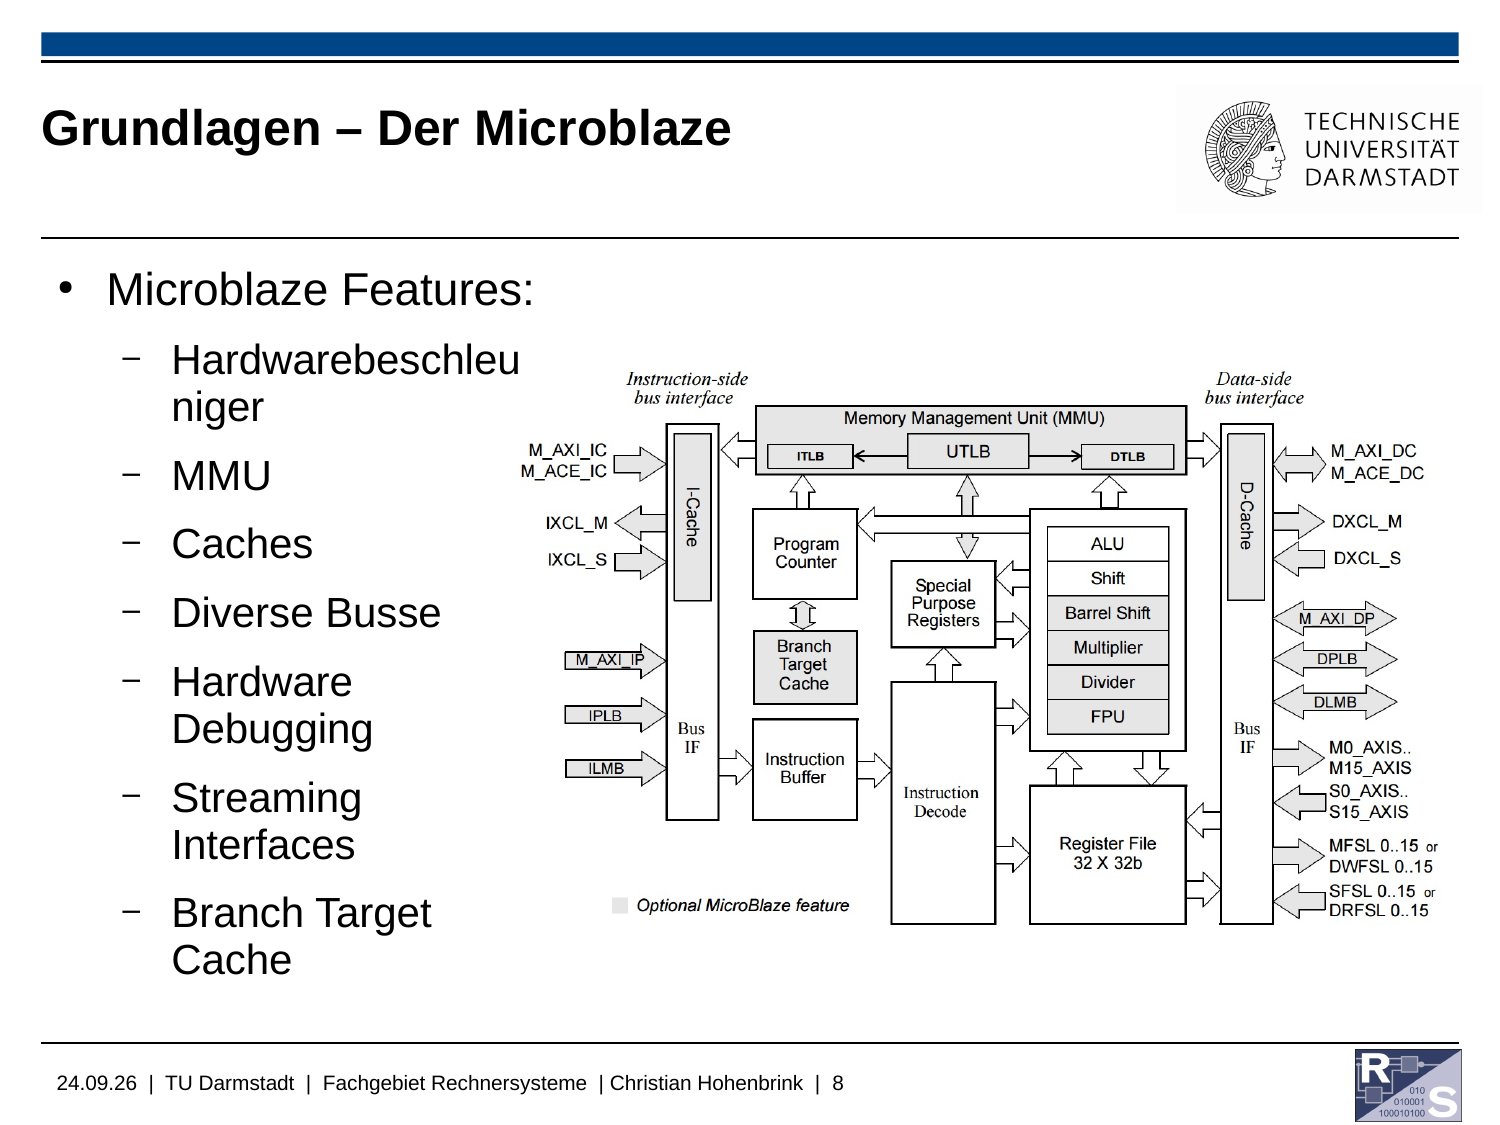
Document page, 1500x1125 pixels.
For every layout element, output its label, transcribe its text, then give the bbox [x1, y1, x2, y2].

list Microblaze Features: Hardwarebeschleu-niger MMU Caches Diverse Busse Hardware Debugging Streaming Interfaces Branch Target Cache [41, 263, 537, 1032]
picture [1355, 1049, 1462, 1122]
picture [521, 360, 1456, 935]
title Grundlagen – Der Microblaze [41, 52, 1131, 204]
